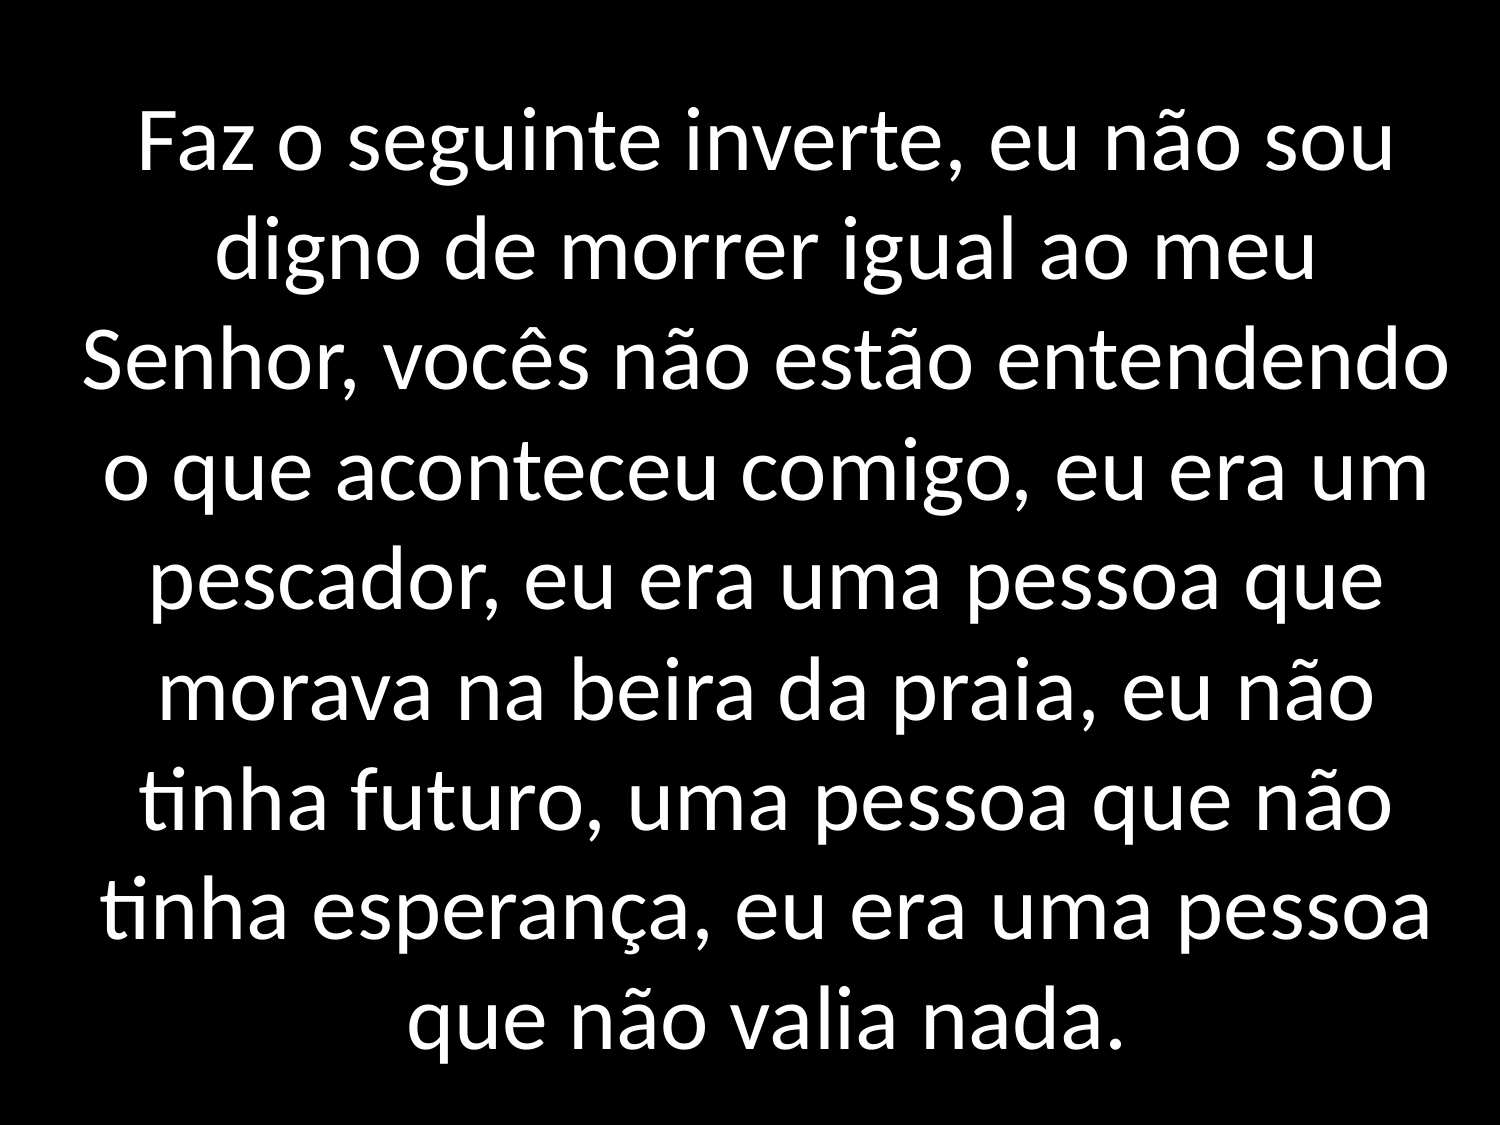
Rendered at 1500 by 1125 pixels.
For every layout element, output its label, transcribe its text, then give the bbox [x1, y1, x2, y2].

title Faz o seguinte inverte, eu não sou digno de morrer igual ao meu Senhor, vocês não estão entendendo o que aconteceu comigo, eu era um pescador, eu era uma pessoa que morava na beira da praia, eu não tinha futuro, uma pessoa que não tinha esperança, eu era uma pessoa que não valia nada. [58, 45, 1477, 1102]
